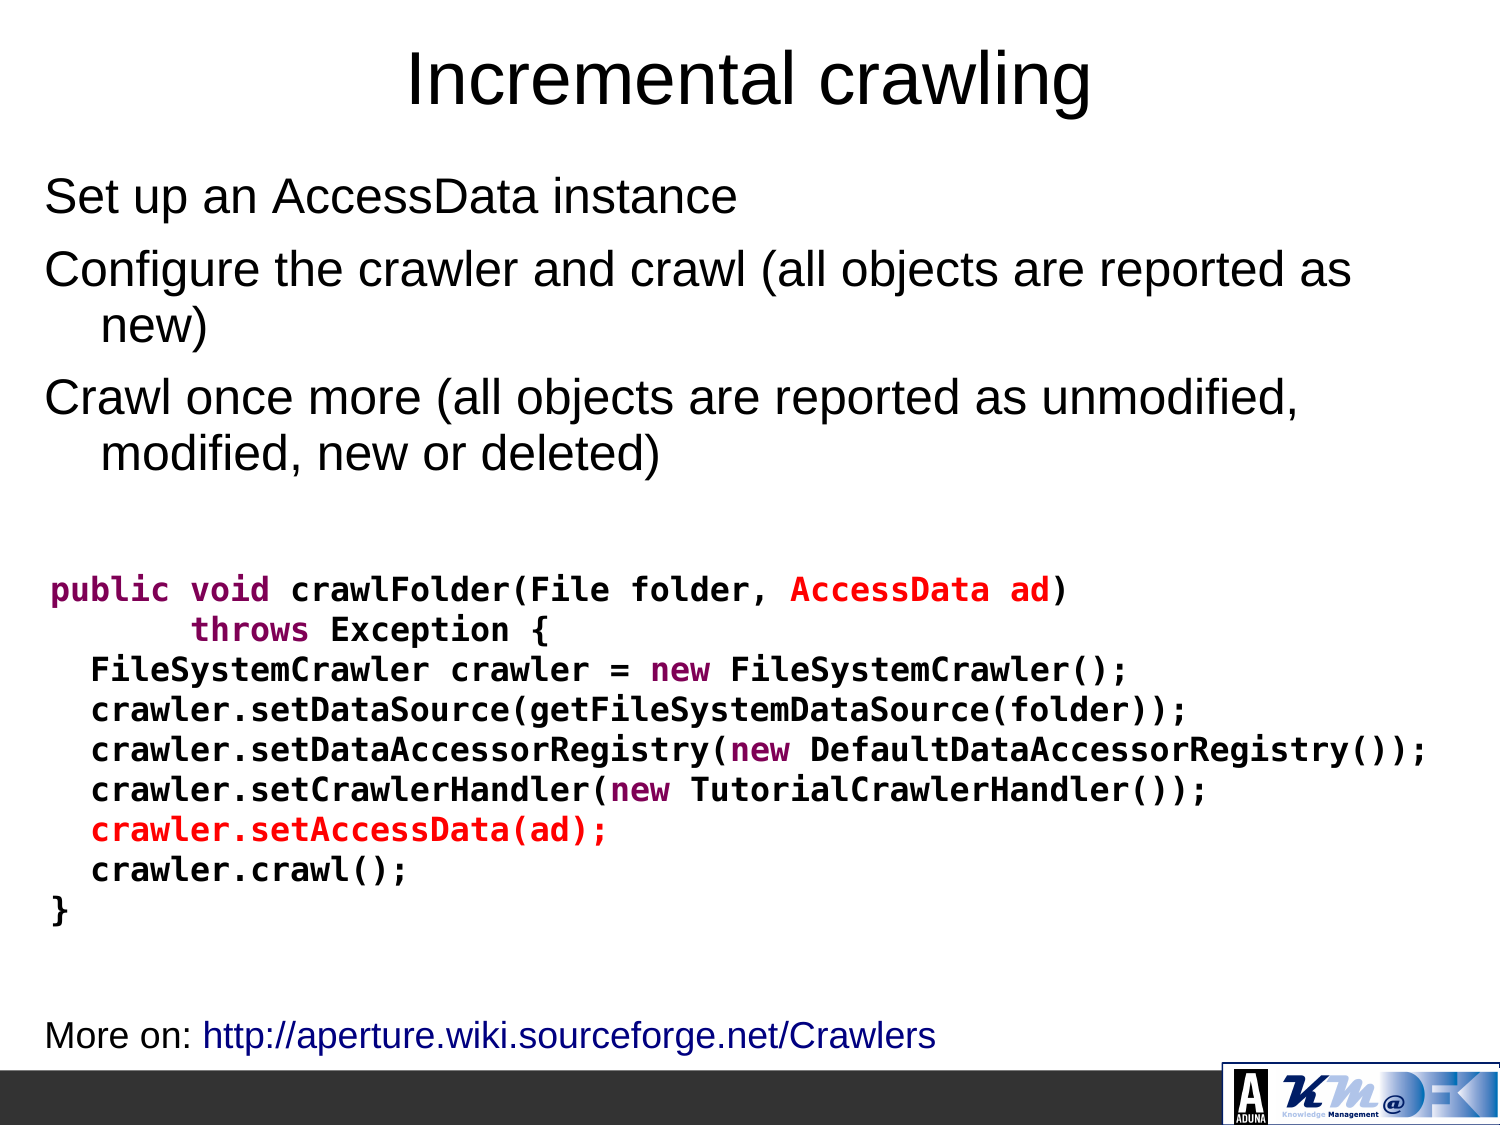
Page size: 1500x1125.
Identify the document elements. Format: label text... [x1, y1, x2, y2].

title Incremental crawling [29, 19, 1471, 138]
picture [1276, 1068, 1500, 1124]
picture [1234, 1069, 1268, 1125]
list Set up an AccessData instance Configure the crawler and crawl (all objects are reported as new) Crawl once more (all objects are reported as unmodified, modified, new or deleted) [29, 160, 1471, 1047]
text_box More on: http://aperture.wiki.sourceforge.net/Crawlers [29, 1004, 1063, 1064]
text_box public void crawlFolder(File folder, AccessData ad) throws Exception { FileSystemCrawler crawler = new FileSystemCrawler(); crawler.setDataSource(getFileSystemDataSource(folder)); crawler.setDataAccessorRegistry(new DefaultDataAccessorRegistry()); crawler.setCrawlerHandler(new TutorialCrawlerHandler()); crawler.setAccessData(ad); crawler.crawl(); } [35, 560, 1447, 936]
